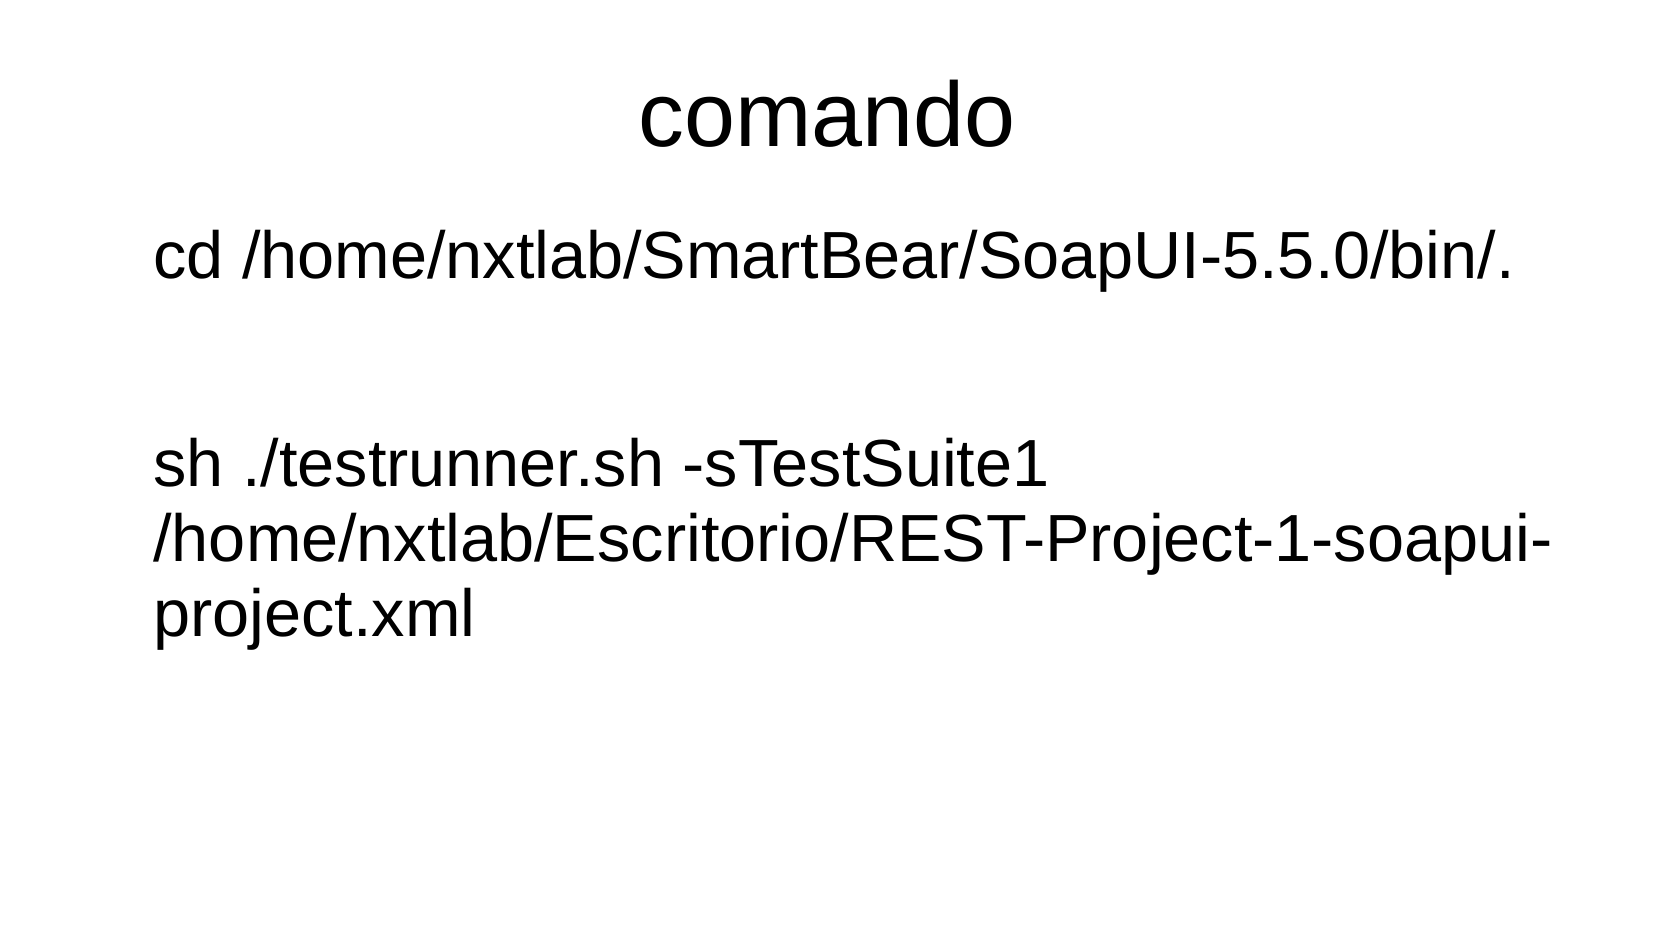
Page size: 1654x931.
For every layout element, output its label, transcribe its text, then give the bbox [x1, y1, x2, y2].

title comando [82, 37, 1571, 193]
list cd /home/nxtlab/SmartBear/SoapUI-5.5.0/bin/. sh ./testrunner.sh -sTestSuite1 /home/nxtlab/Escritorio/REST-Project-1-soapui-project.xml [82, 217, 1571, 758]
